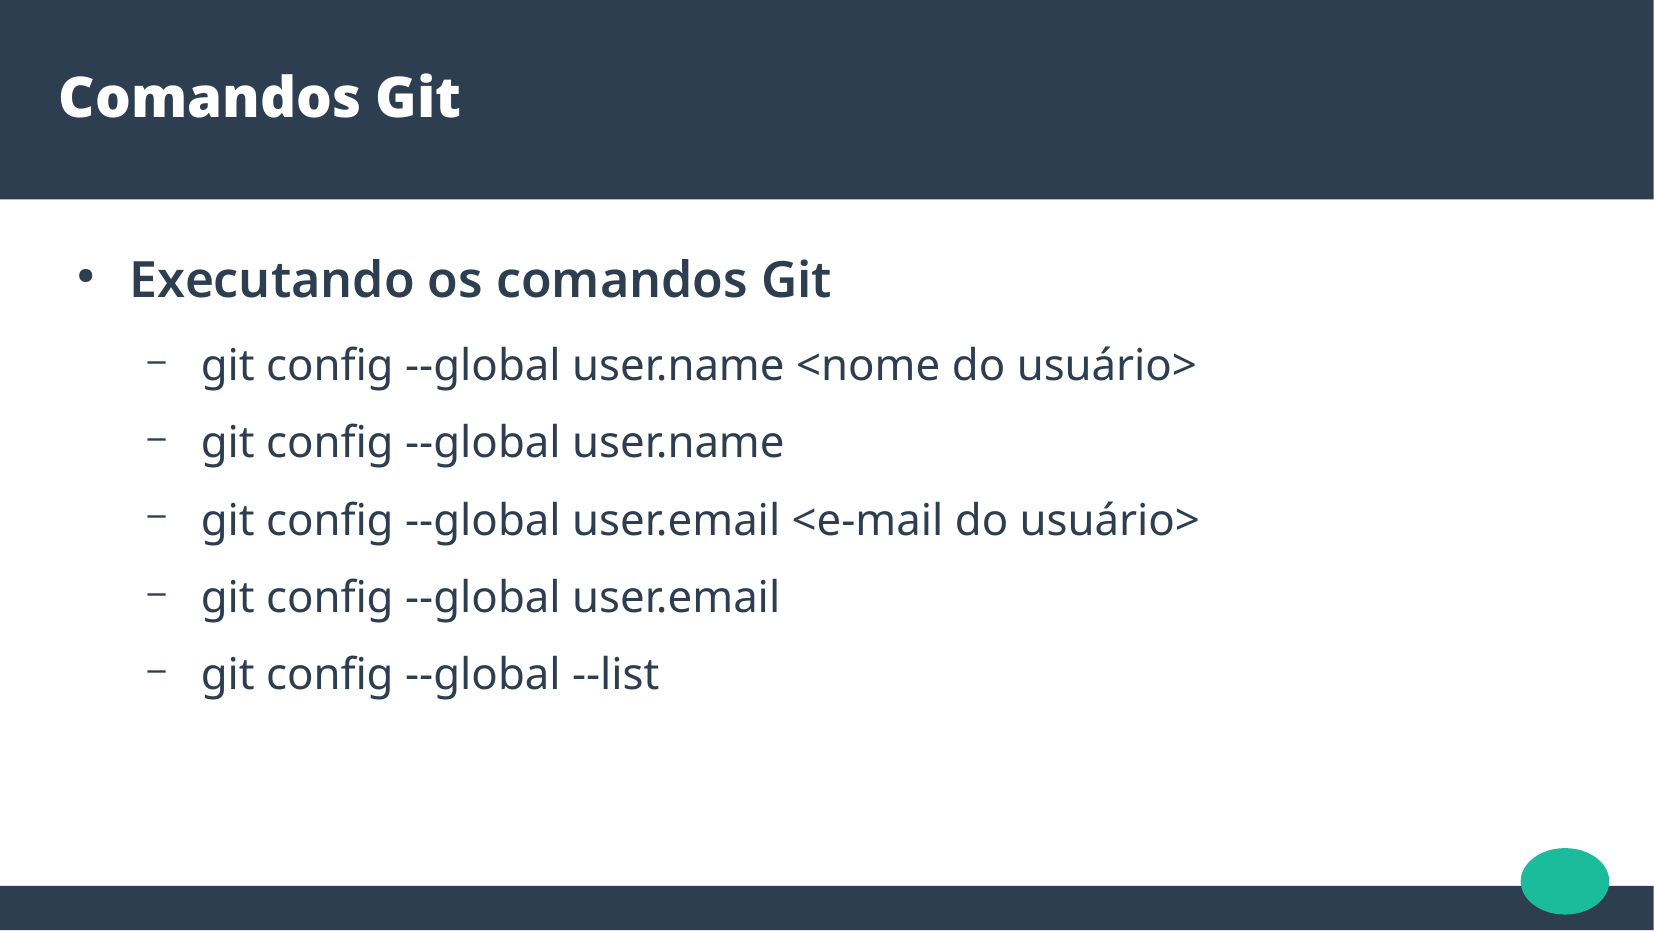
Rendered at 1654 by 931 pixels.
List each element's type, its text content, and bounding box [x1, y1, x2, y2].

list Executando os comandos Git git config --global user.name <nome do usuário> git config --global user.name git config --global user.email <e-mail do usuário> git config --global user.email git config --global --list [59, 243, 1595, 864]
title Comandos Git [59, 37, 1595, 156]
